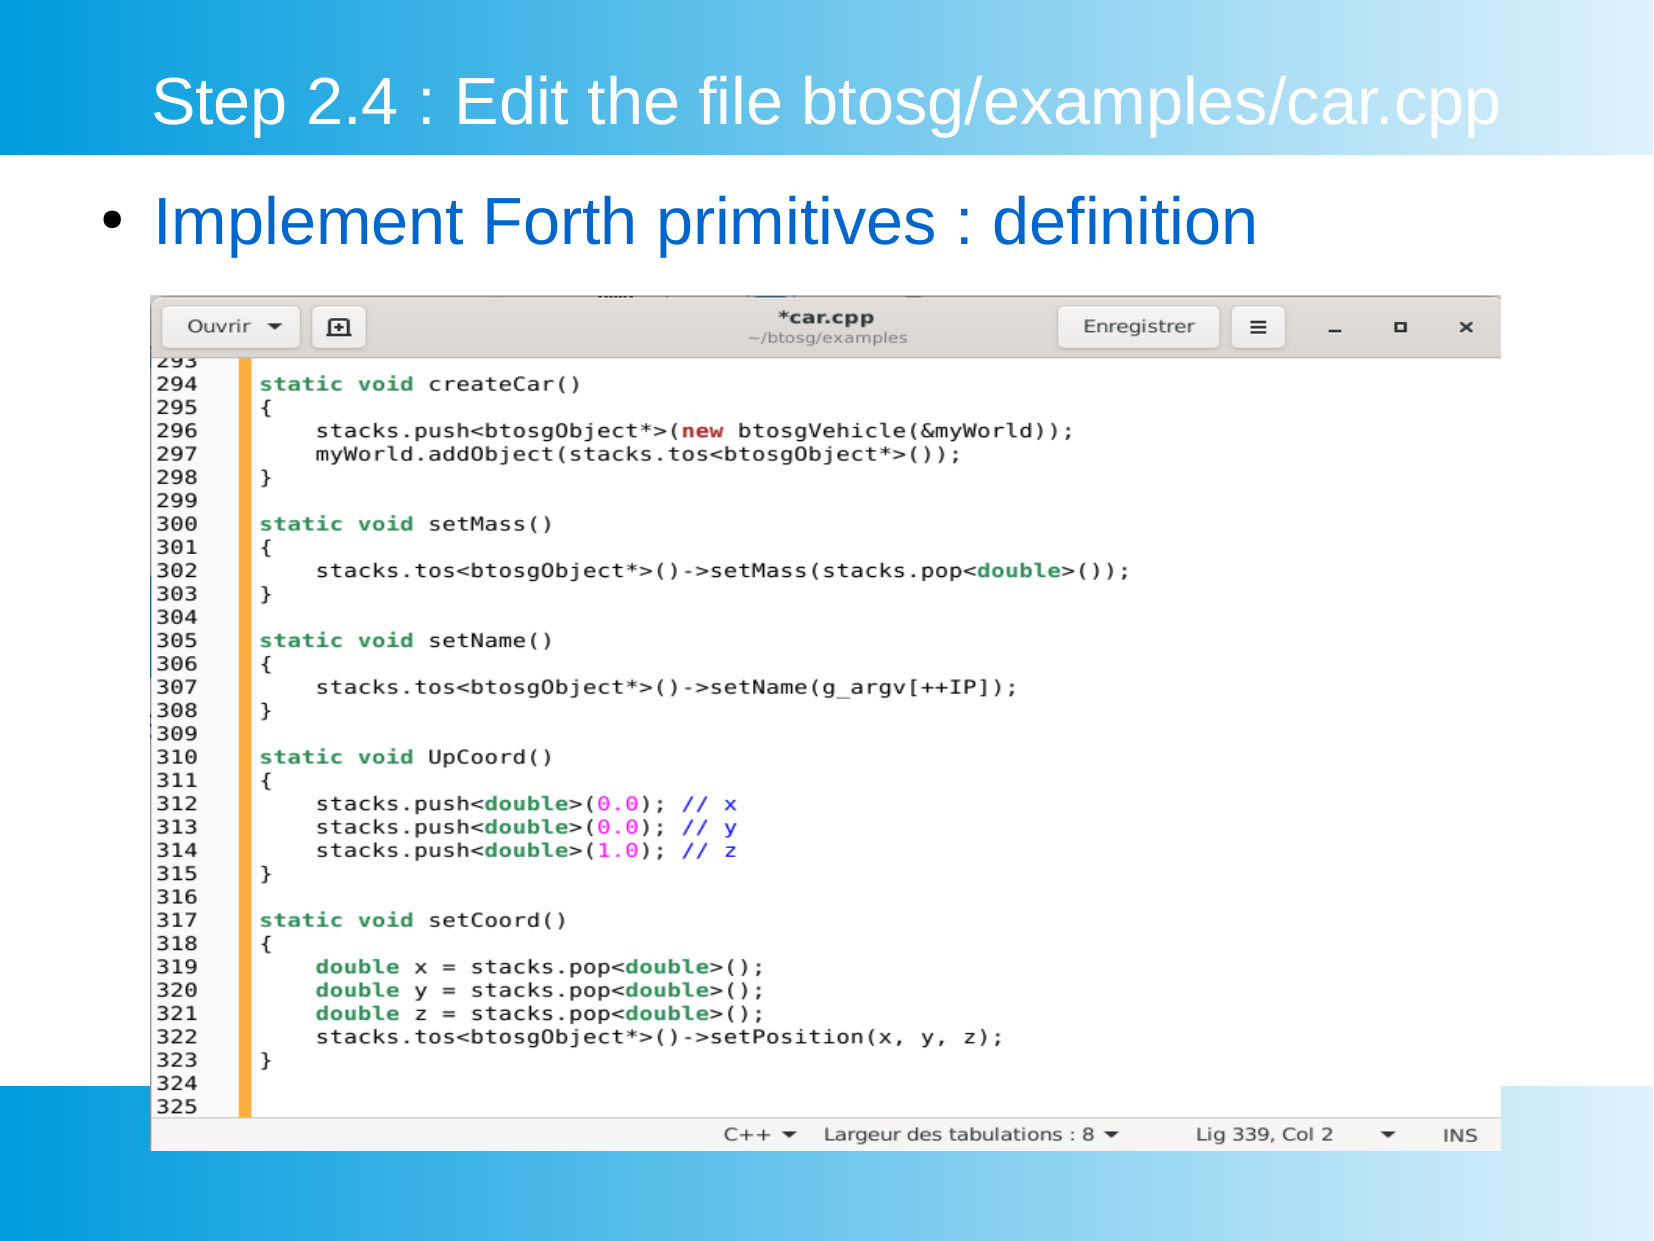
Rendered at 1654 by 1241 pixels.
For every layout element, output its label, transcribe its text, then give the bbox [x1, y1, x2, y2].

title Step 2.4 : Edit the file btosg/examples/car.cpp [82, 49, 1571, 154]
picture [150, 295, 1501, 1151]
list Implement Forth primitives : definition [82, 183, 1477, 319]
